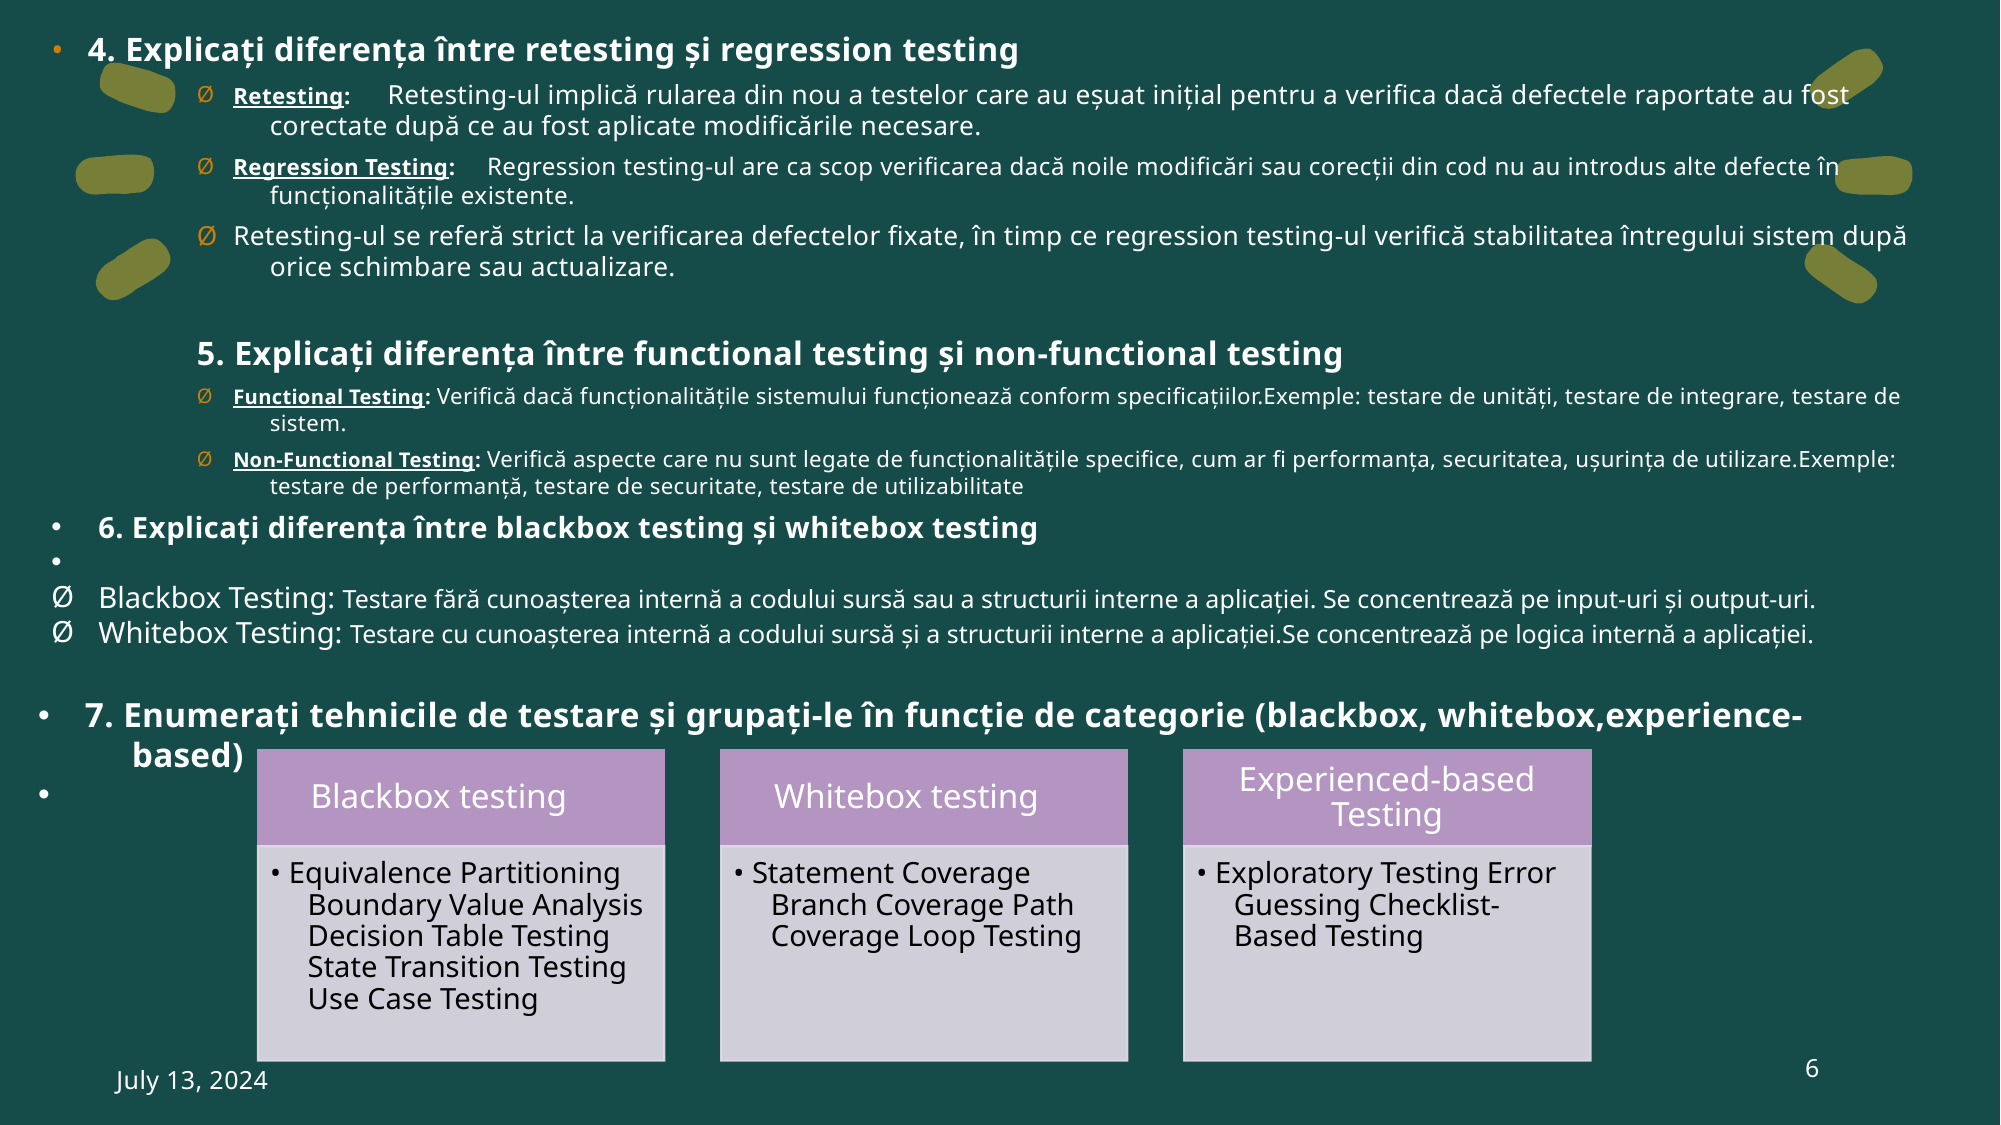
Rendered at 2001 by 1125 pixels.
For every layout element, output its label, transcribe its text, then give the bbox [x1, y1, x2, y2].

text_box [1805, 1006, 2000, 1125]
text_box Blackbox testing [257, 749, 664, 846]
text_box 7. Enumerați tehnicile de testare și grupați-le în funcție de categorie (blackbox, whitebox,experience-based) [23, 687, 1905, 784]
list 4. Explicați diferența între retesting și regression testing Retesting: Retesting-ul implică rularea din nou a testelor care au eșuat inițial pentru a verifica dacă defectele raportate au fost corectate după ce au fost aplicate modificările necesare. Regression Testing: Regression testing-ul are ca scop verificarea dacă noile modificări sau corecții din cod nu au introdus alte defecte în funcționalitățile existente. Retesting-ul se referă strict la verificarea defectelor fixate, în timp ce regression testing-ul verifică stabilitatea întregului sistem după orice schimbare sau actualizare. 5. Explicați diferența între functional testing și non-functional testing Functional Testing: Verifică dacă funcționalitățile sistemului funcționează conform specificațiilor.Exemple: testare de unități, testare de integrare, testare de sistem. Non-Functional Testing: Verifică aspecte care nu sunt legate de funcționalitățile specifice, cum ar fi performanța, securitatea, ușurința de utilizare.Exemple: testare de performanță, testare de securitate, testare de utilizabilitate [51, 29, 1934, 502]
text_box Experienced-based Testing [1184, 750, 1591, 846]
text_box Statement Coverage Branch Coverage Path Coverage Loop Testing [721, 846, 1128, 1061]
text_box 6. Explicați diferența între blackbox testing și whitebox testing Blackbox Testing: Testare fără cunoașterea internă a codului sursă sau a structurii interne a aplicației. Se concentrează pe input-uri și output-uri. Whitebox Testing: Testare cu cunoașterea internă a codului sursă și a structurii interne a aplicației.Se concentrează pe logica internă a aplicației. [36, 501, 1919, 659]
text_box July 13, 2024 [116, 1029, 466, 1125]
text_box Equivalence Partitioning Boundary Value Analysis Decision Table Testing State Transition Testing Use Case Testing [257, 846, 665, 1061]
text_box Whitebox testing [721, 750, 1128, 846]
text_box Exploratory Testing Error Guessing Checklist-Based Testing [1184, 846, 1591, 1061]
